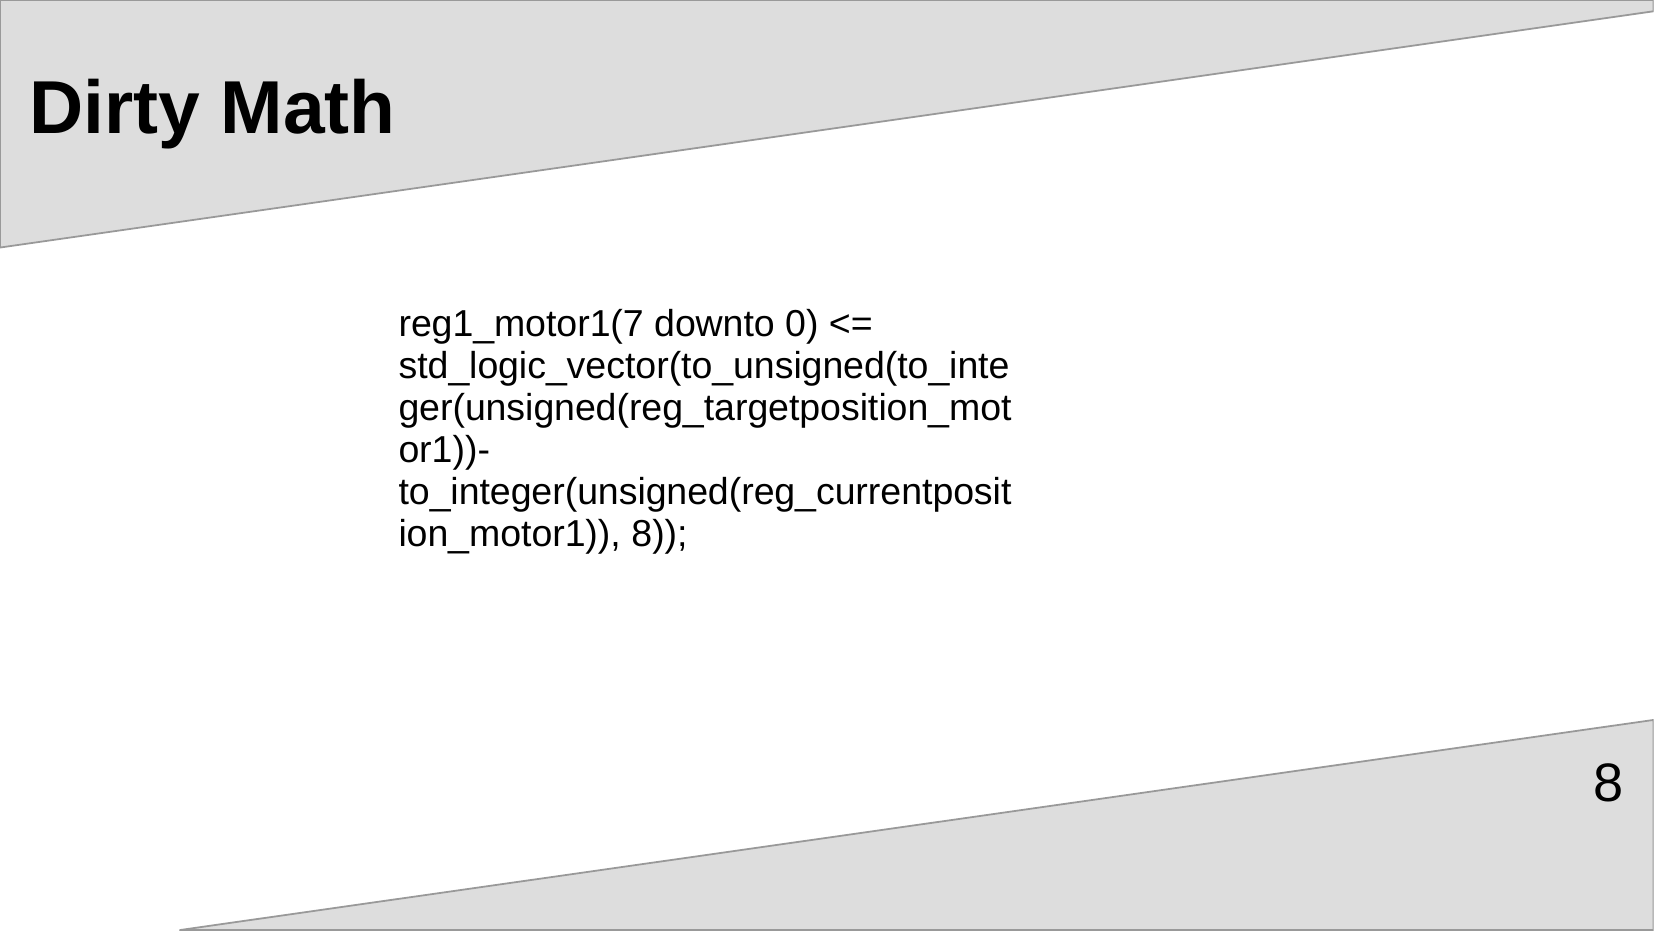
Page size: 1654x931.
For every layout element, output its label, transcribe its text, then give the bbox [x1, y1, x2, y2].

title Dirty Math [29, 29, 1506, 187]
text_box reg1_motor1(7 downto 0) <= std_logic_vector(to_unsigned(to_integer(unsigned(reg_targetposition_motor1))-to_integer(unsigned(reg_currentposition_motor1)), 8)); [383, 265, 1034, 591]
